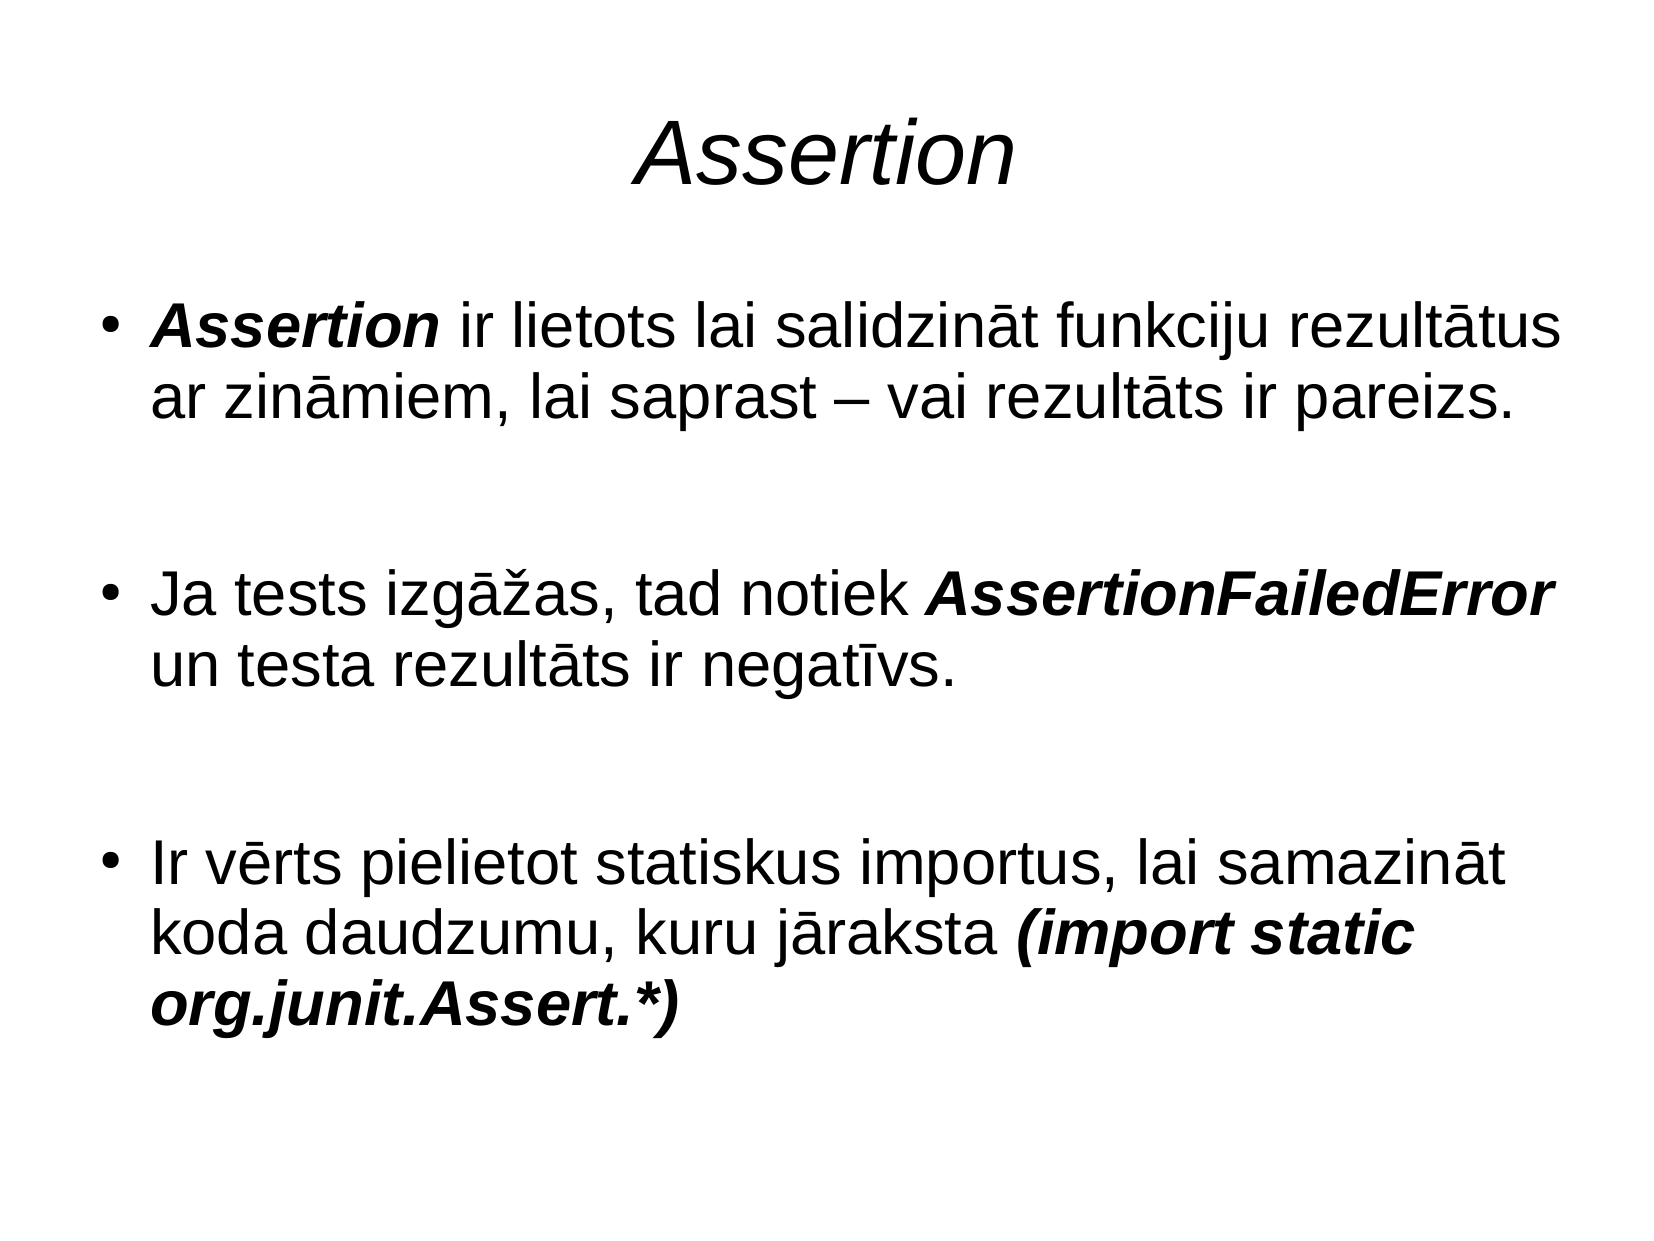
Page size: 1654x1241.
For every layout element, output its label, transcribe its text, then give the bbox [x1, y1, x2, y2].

title Assertion [82, 49, 1571, 257]
list Assertion ir lietots lai salidzināt funkciju rezultātus ar zināmiem, lai saprast – vai rezultāts ir pareizs. Ja tests izgāžas, tad notiek AssertionFailedError un testa rezultāts ir negatīvs. Ir vērts pielietot statiskus importus, lai samazināt koda daudzumu, kuru jāraksta (import static org.junit.Assert.*) [82, 290, 1591, 1141]
